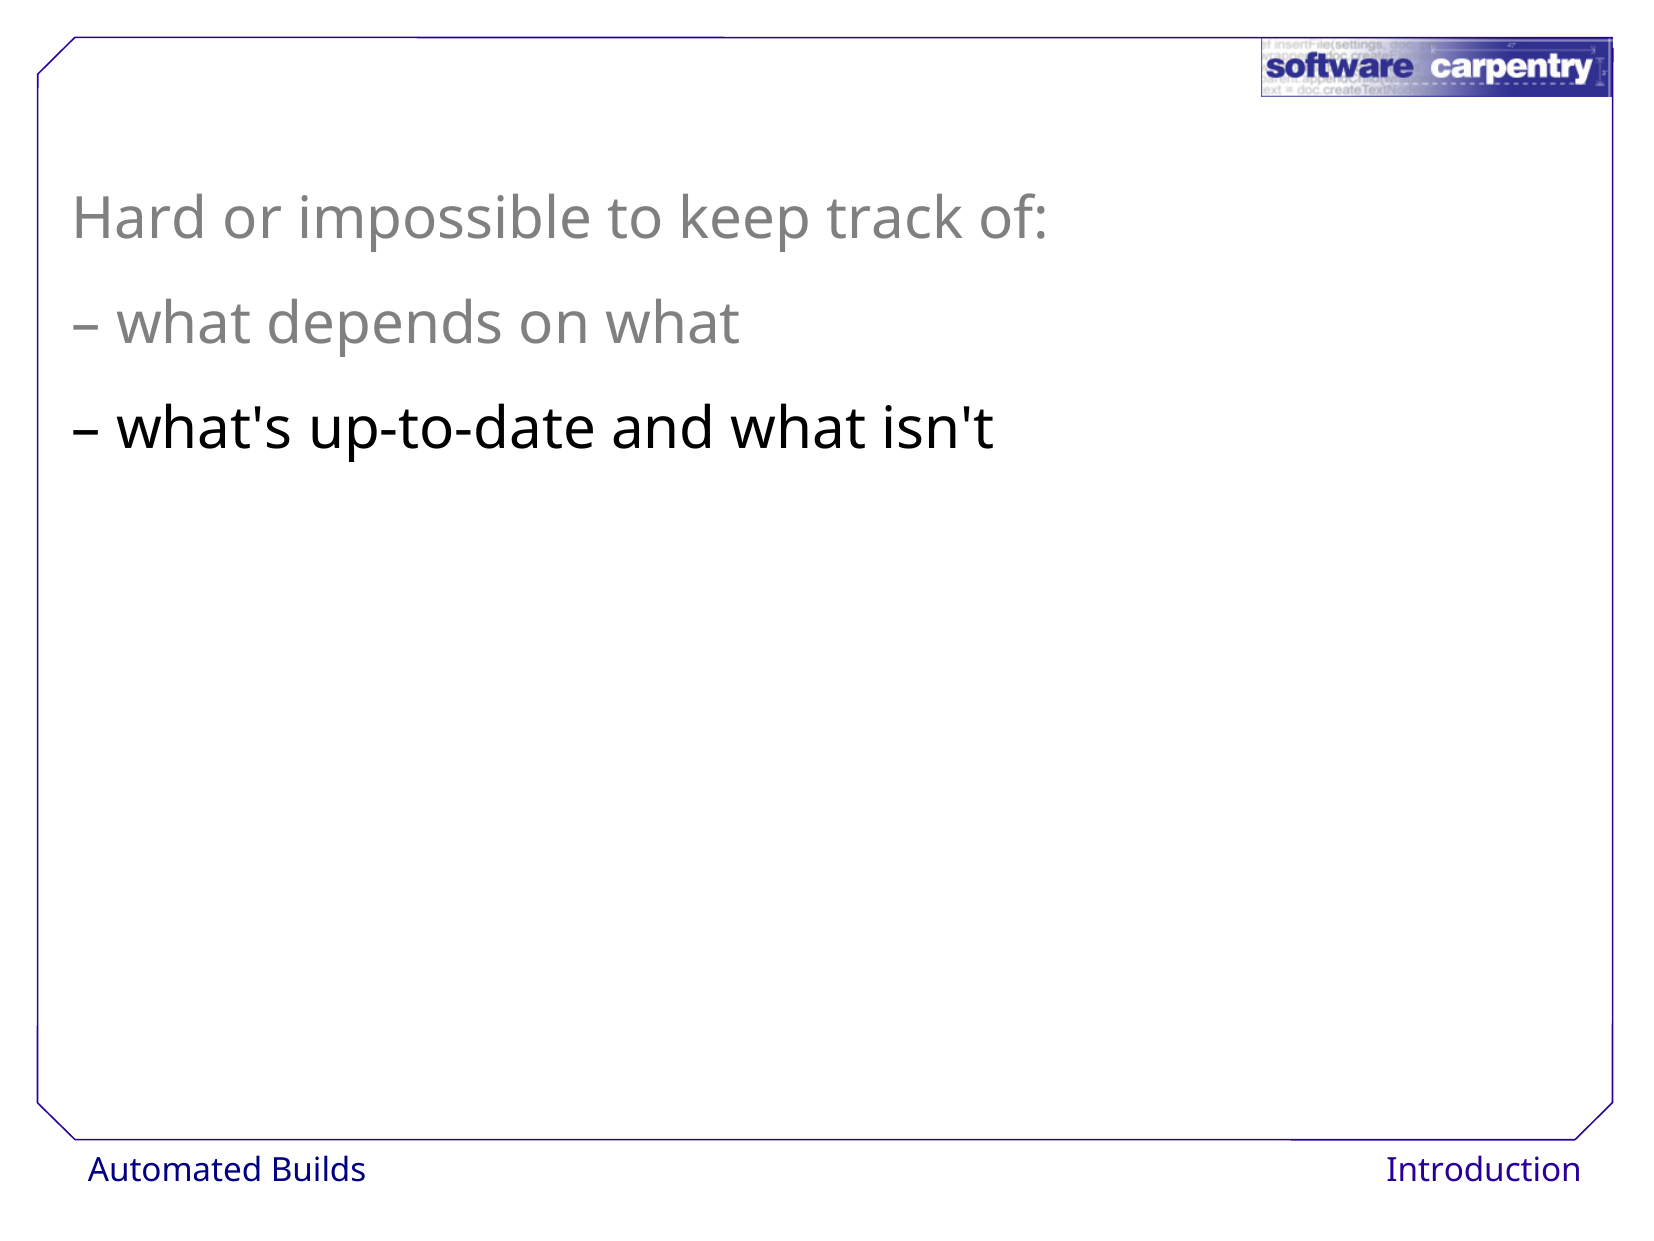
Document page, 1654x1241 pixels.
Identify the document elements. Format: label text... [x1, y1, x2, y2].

text_box Hard or impossible to keep track of: – what depends on what – what's up-to-date and what isn't [57, 138, 1215, 469]
picture [1261, 39, 1613, 97]
